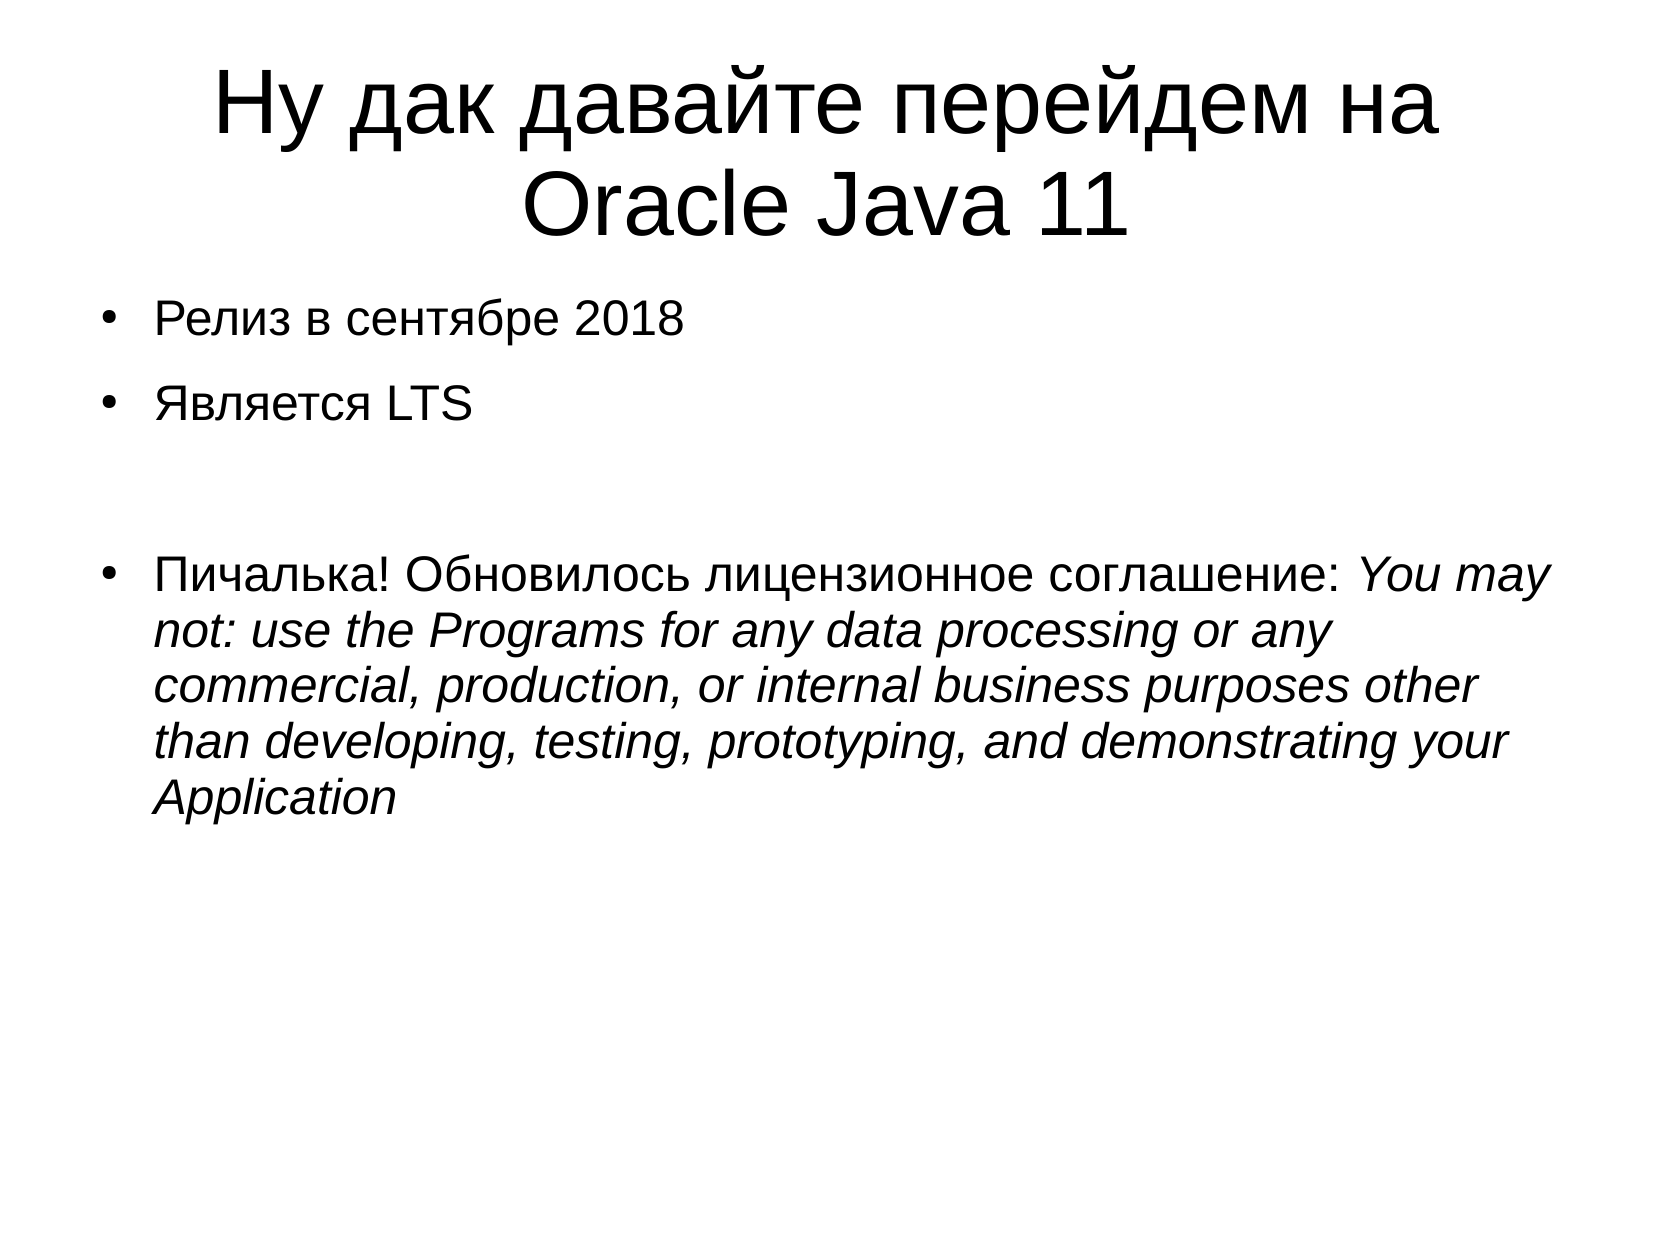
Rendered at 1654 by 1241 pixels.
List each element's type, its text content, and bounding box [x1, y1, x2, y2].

list Релиз в сентябре 2018 Является LTS Пичалька! Обновилось лицензионное соглашение: You may not: use the Programs for any data processing or any commercial, production, or internal business purposes other than developing, testing, prototyping, and demonstrating your Application [82, 290, 1571, 1010]
title Ну дак давайте перейдем на Oracle Java 11 [82, 49, 1571, 257]
